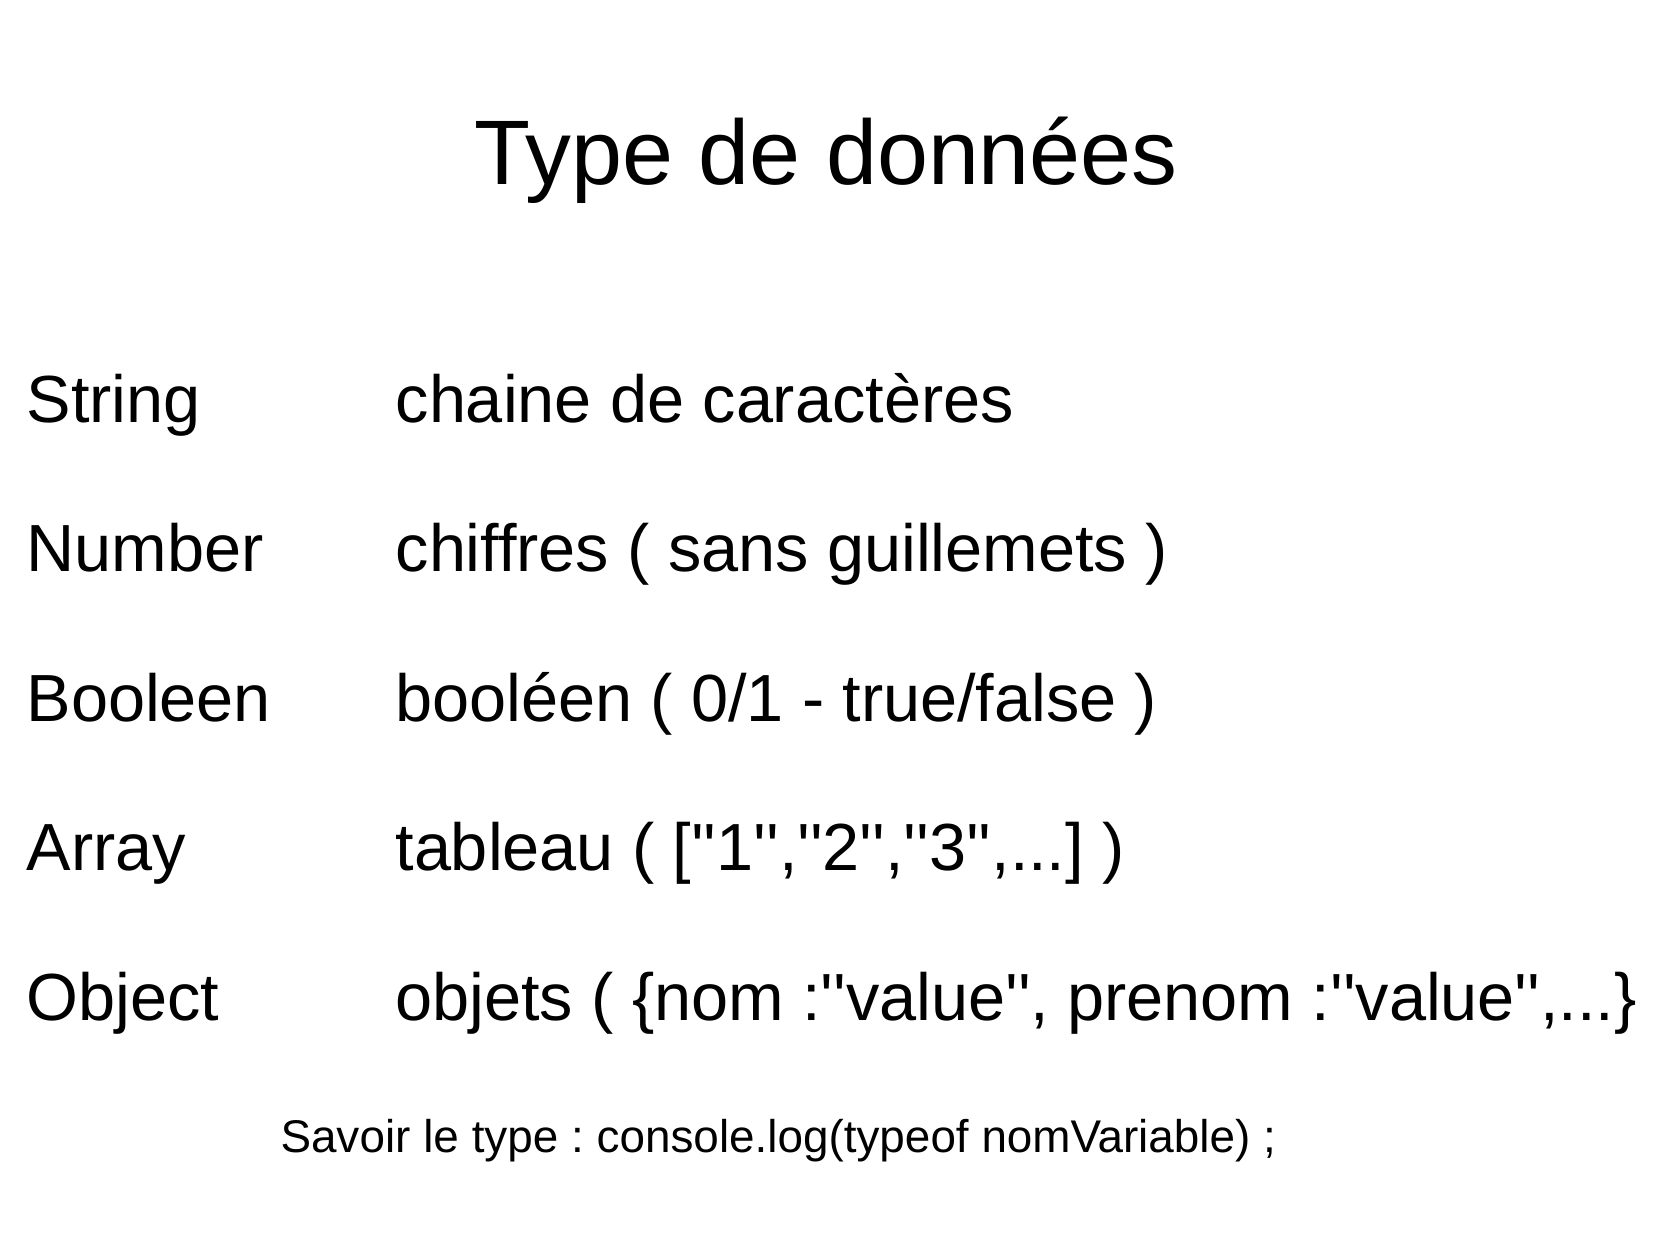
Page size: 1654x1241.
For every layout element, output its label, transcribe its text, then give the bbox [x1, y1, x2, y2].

text_box Savoir le type : console.log(typeof nomVariable) ; [265, 1103, 1291, 1170]
text_box String chaine de caractères Number chiffres ( sans guillemets ) Booleen booléen ( 0/1 - true/false ) Array tableau ( [''1'',''2'',''3'',...] ) Object objets ( {nom :''value'', prenom :''value'',...} [11, 354, 1653, 1043]
title Type de données [82, 49, 1571, 257]
